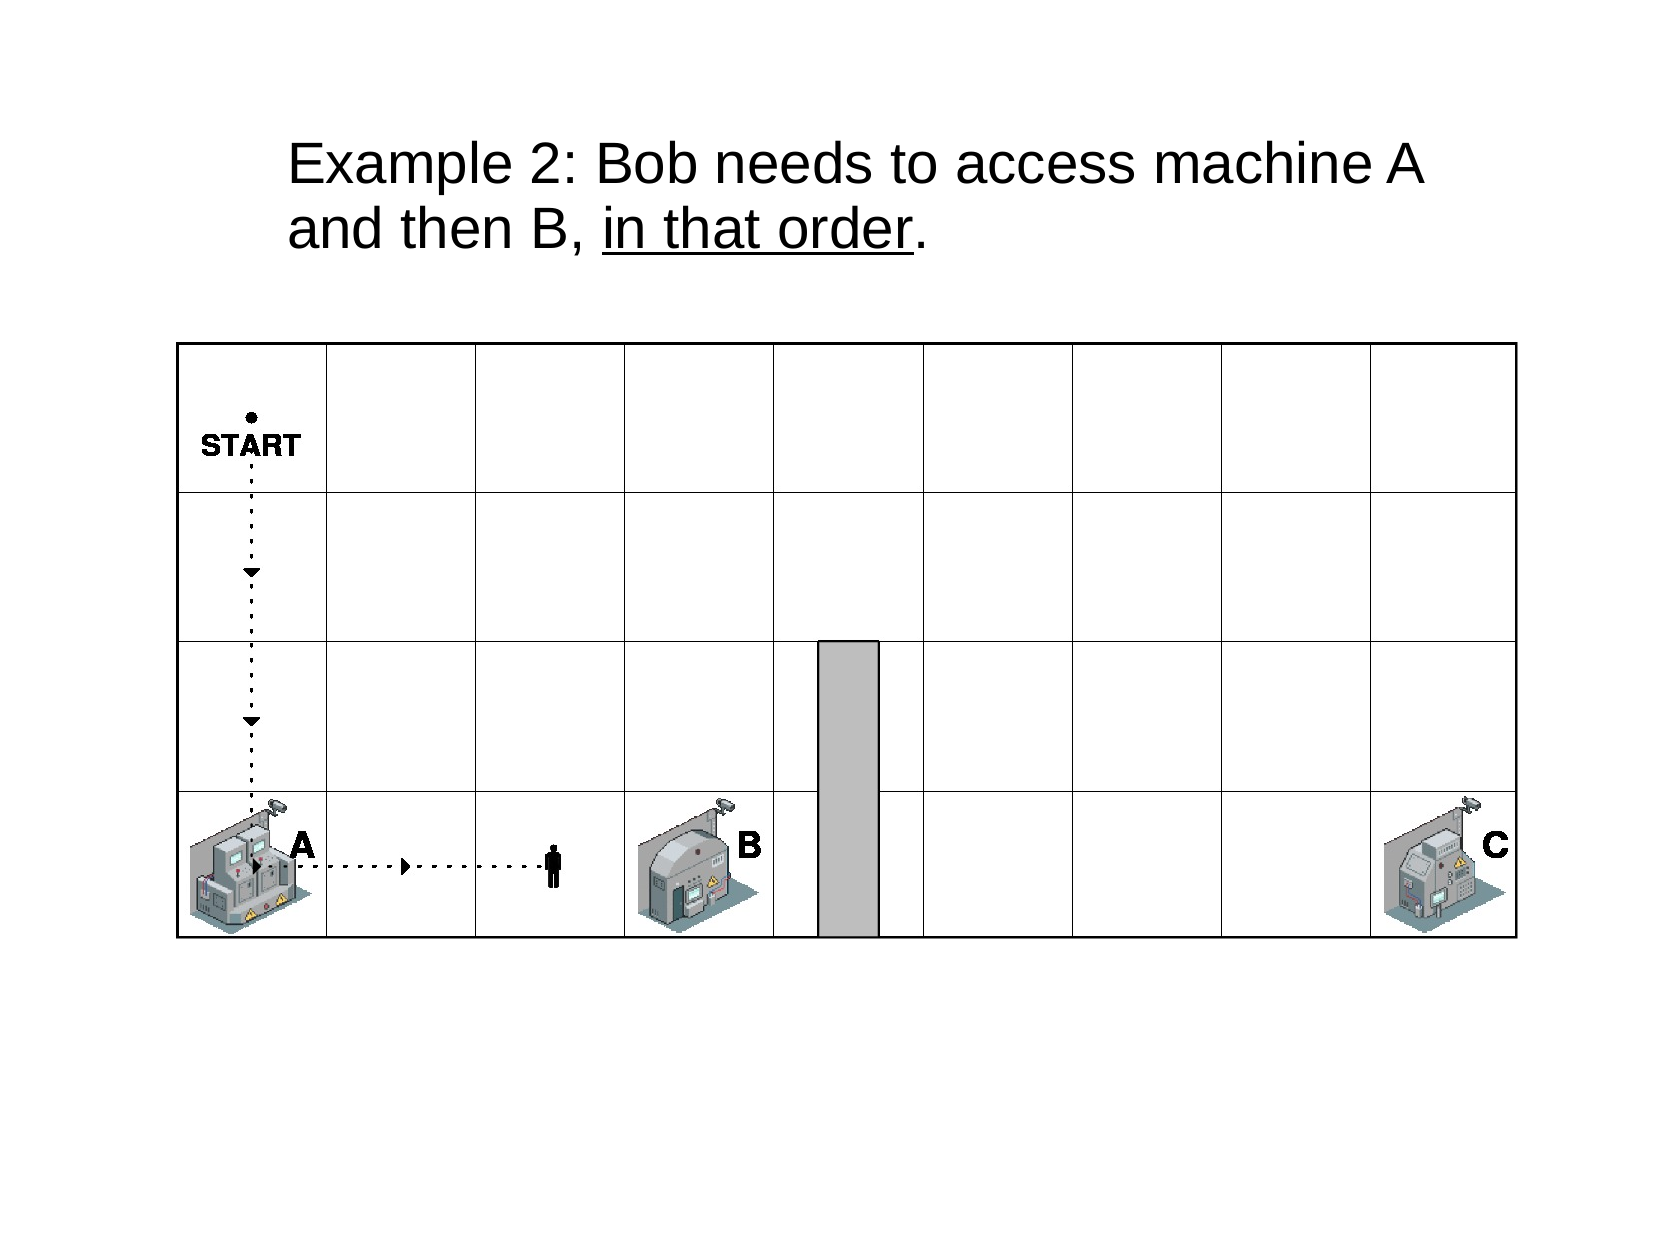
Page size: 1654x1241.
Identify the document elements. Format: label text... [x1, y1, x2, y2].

text_box Example 2: Bob needs to access machine A and then B, in that order. [272, 123, 1488, 341]
picture [176, 341, 1518, 939]
